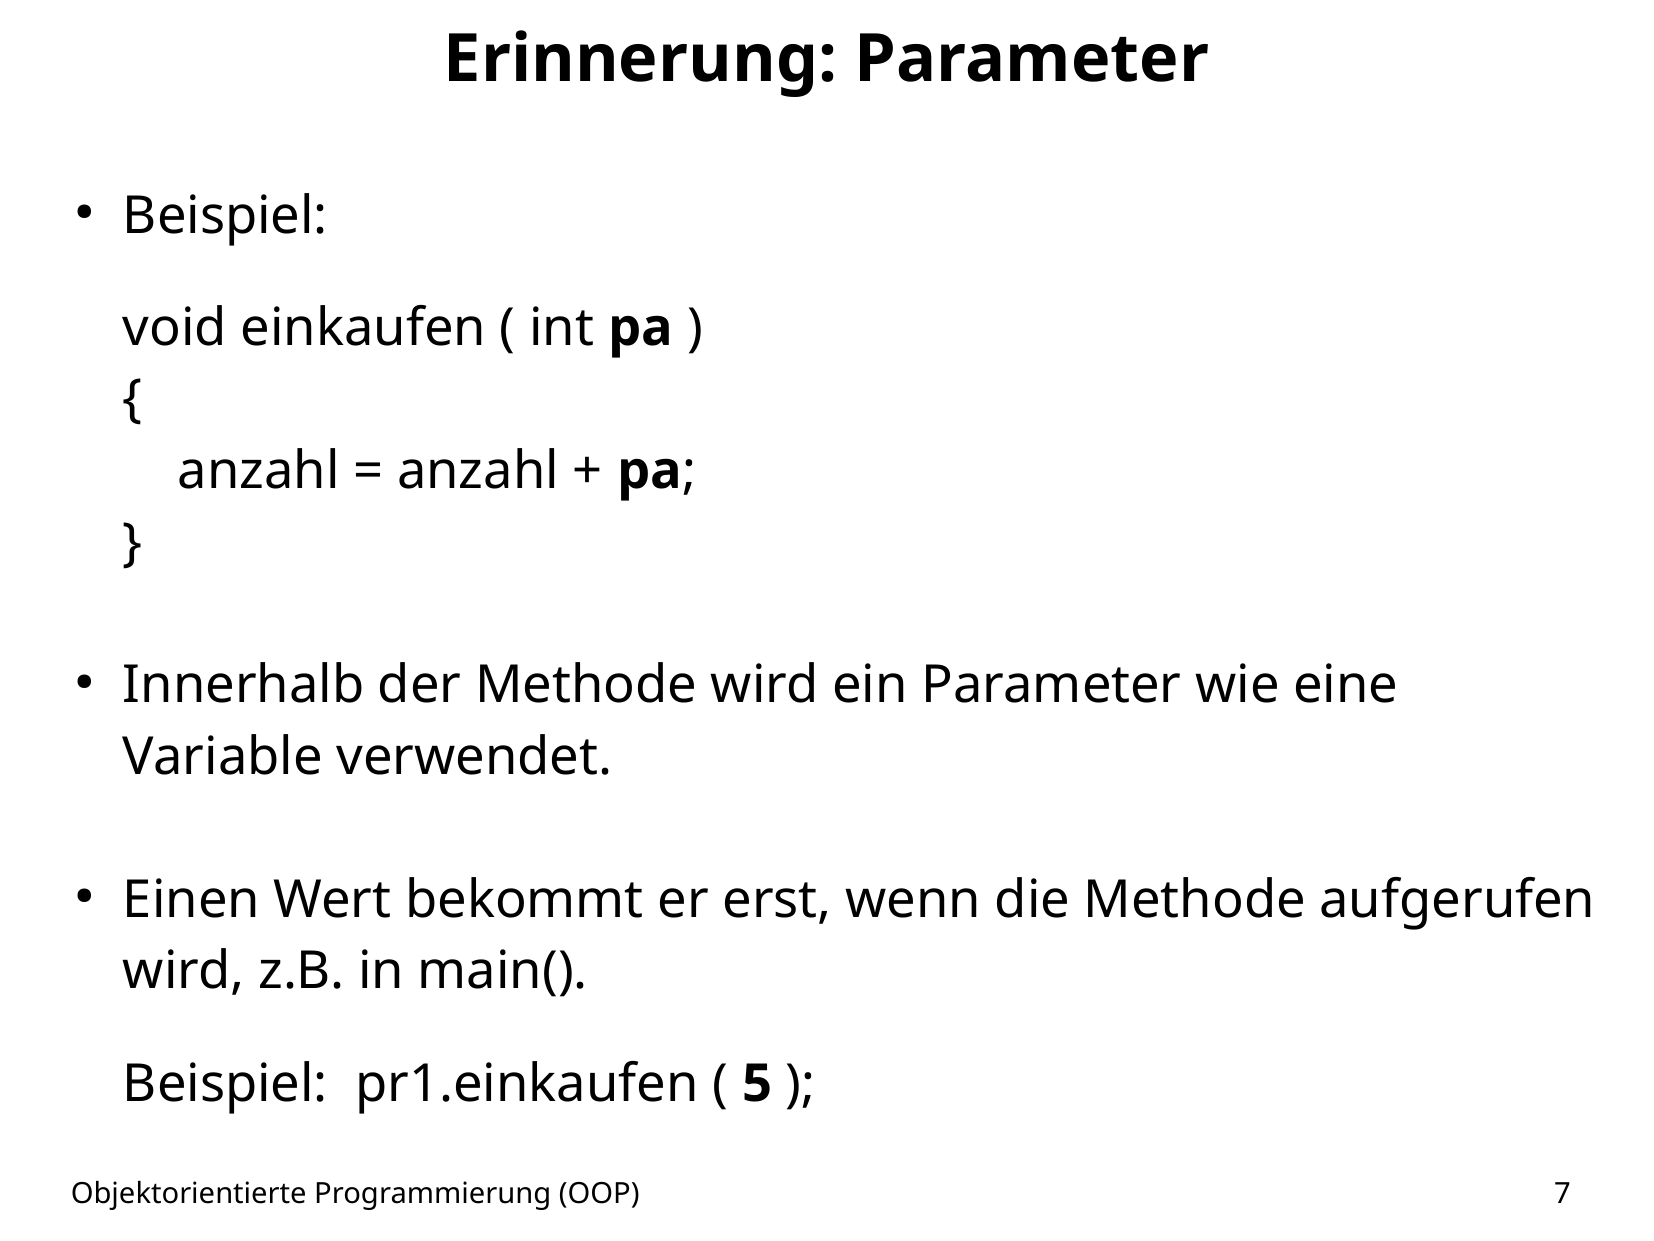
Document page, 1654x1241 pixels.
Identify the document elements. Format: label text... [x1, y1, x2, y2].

title Erinnerung: Parameter [0, 5, 1654, 107]
list Beispiel: void einkaufen ( int pa ) { anzahl = anzahl + pa; } Innerhalb der Methode wird ein Parameter wie eine Variable verwendet. Einen Wert bekommt er erst, wenn die Methode aufgerufen wird, z.B. in main(). Beispiel: pr1.einkaufen ( 5 ); [59, 177, 1607, 1123]
